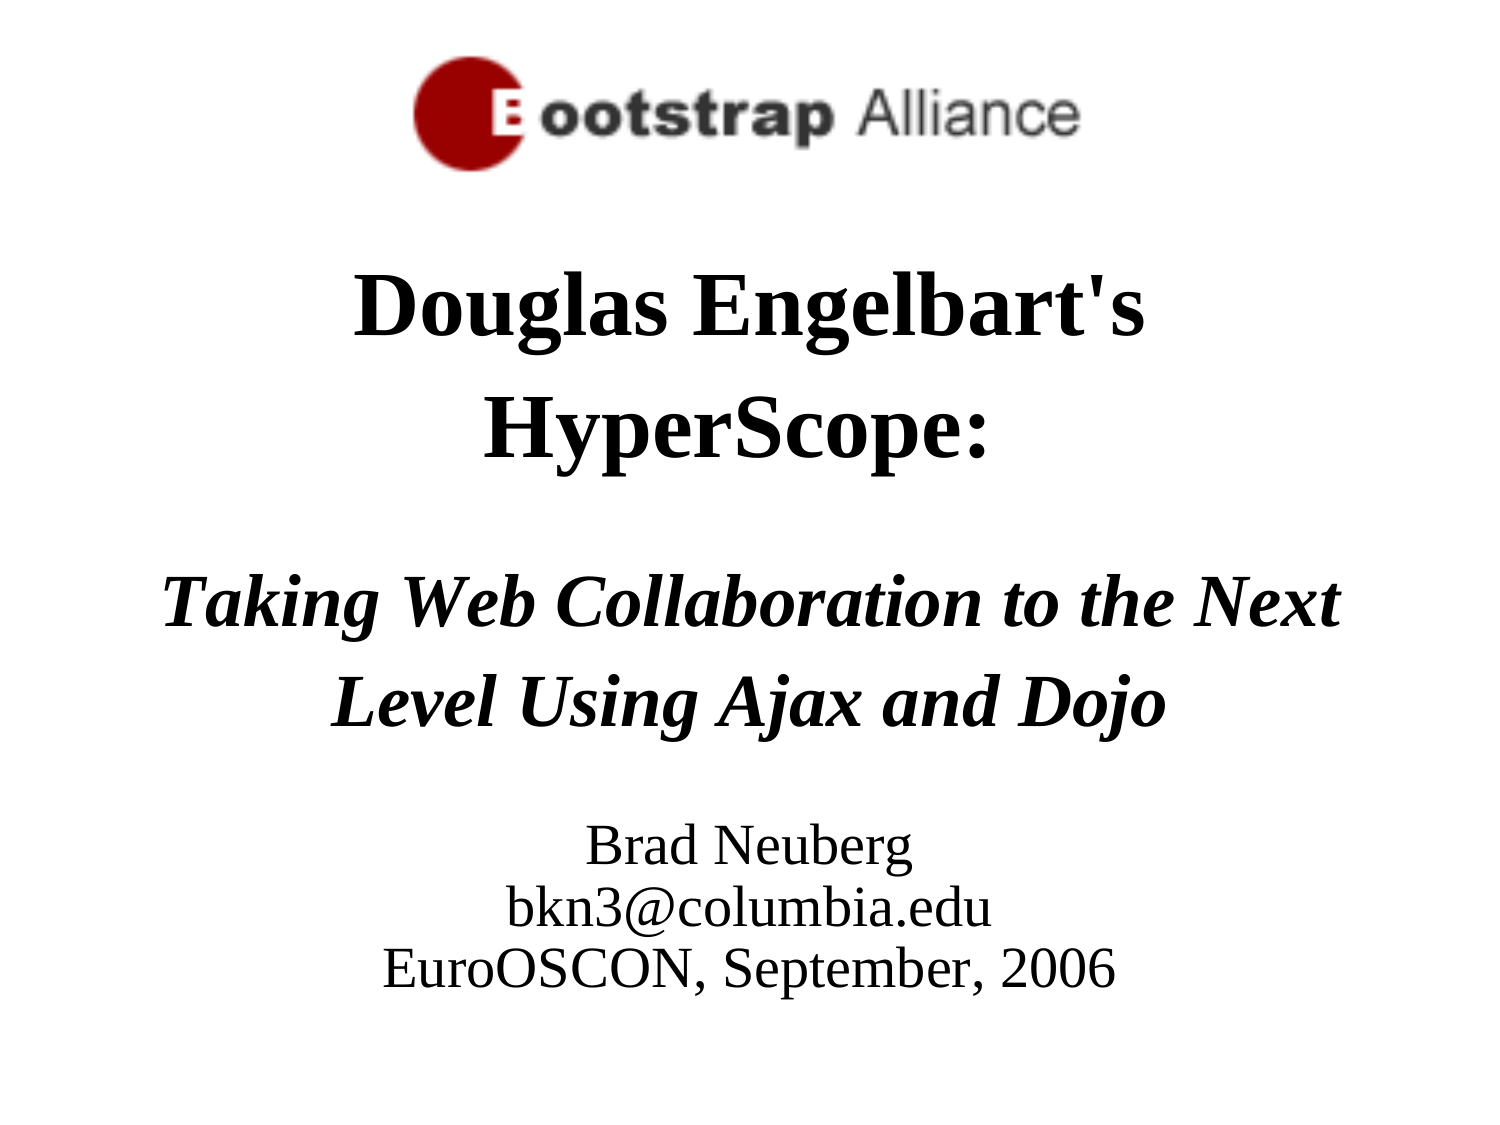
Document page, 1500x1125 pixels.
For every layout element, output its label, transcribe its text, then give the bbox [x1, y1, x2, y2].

title Douglas Engelbart's HyperScope: Taking Web Collaboration to the Next Level Using Ajax and Dojo [113, 243, 1388, 734]
picture [408, 51, 1092, 183]
text_box Brad Neuberg bkn3@columbia.edu EuroOSCON, September, 2006 [225, 807, 1276, 1008]
